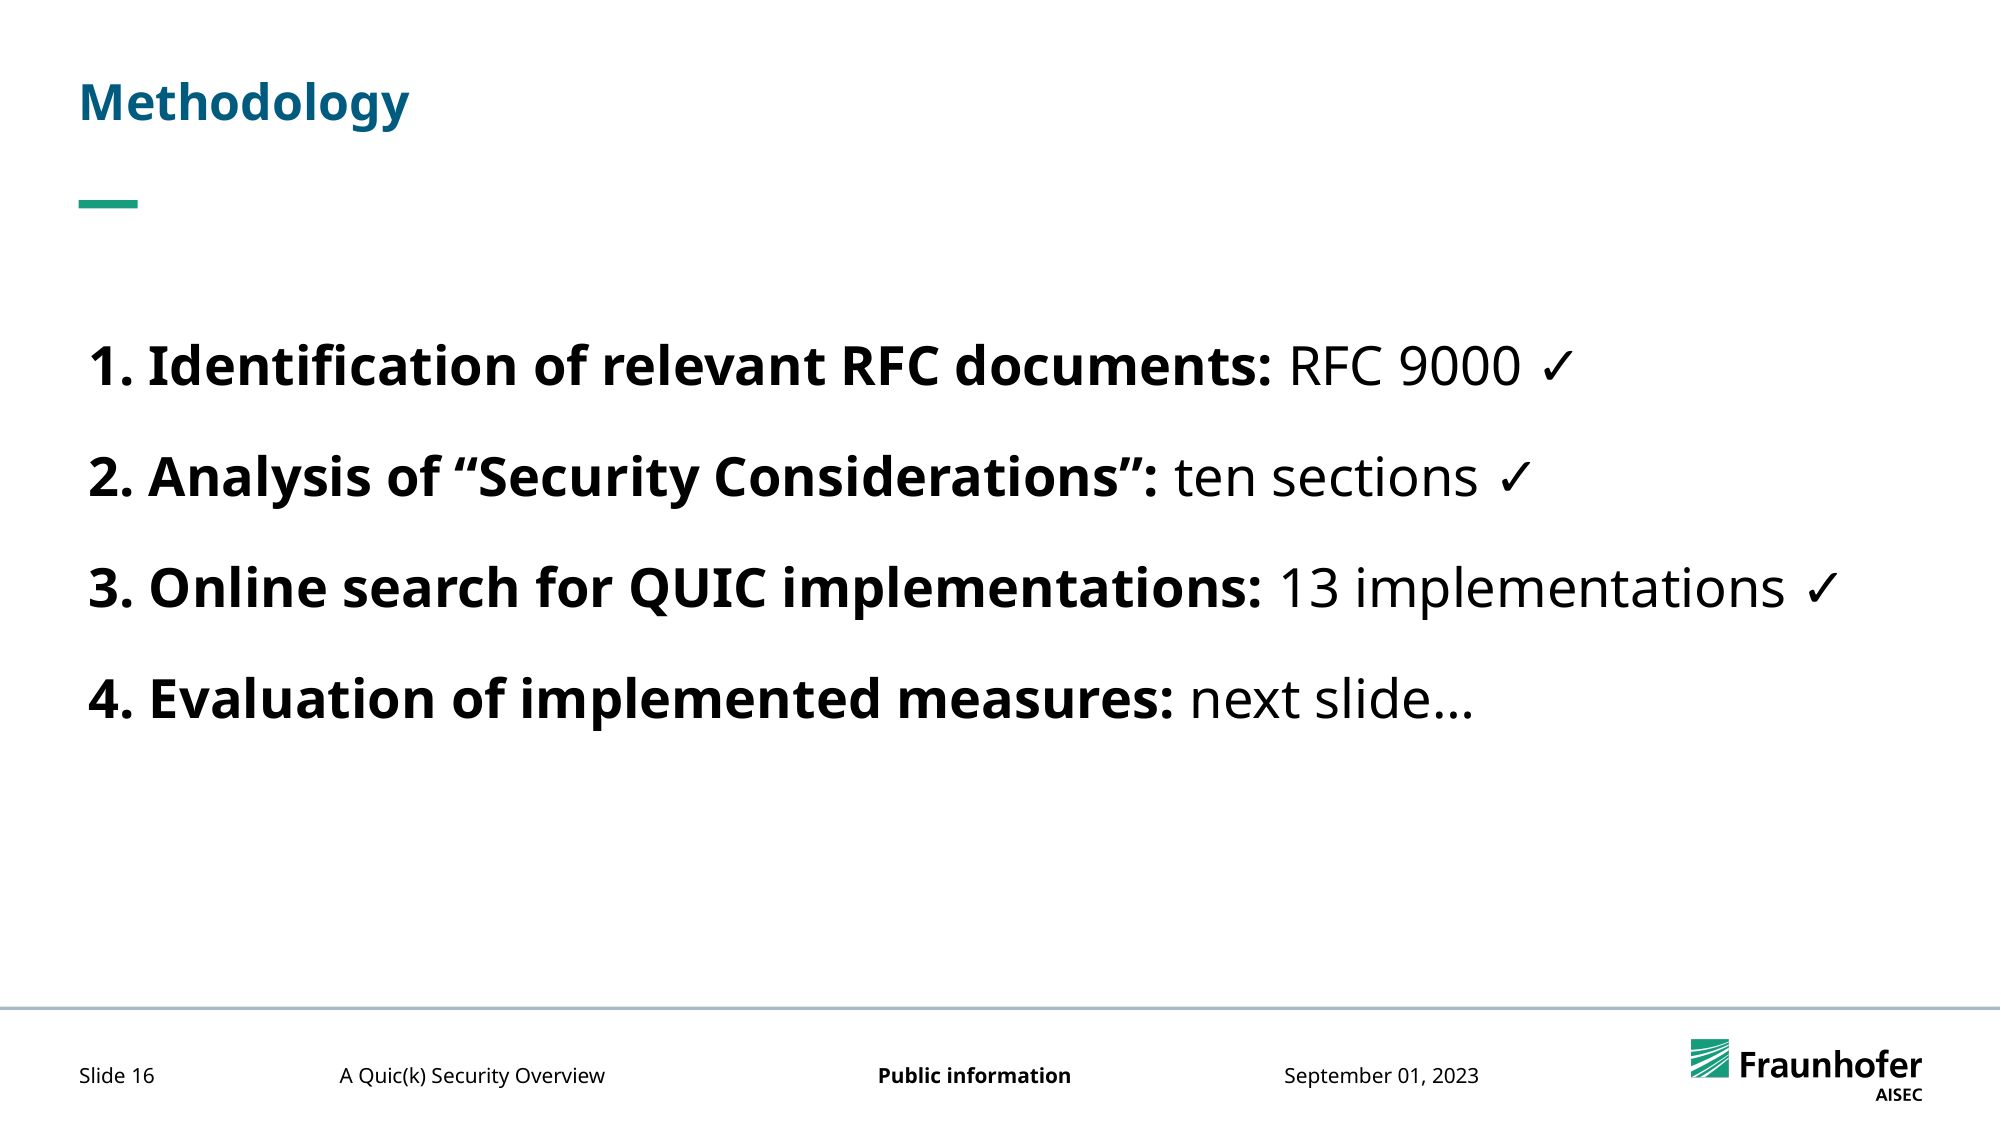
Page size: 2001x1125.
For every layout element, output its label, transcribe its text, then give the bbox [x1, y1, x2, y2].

list Identification of relevant RFC documents: RFC 9000 ✓ Analysis of “Security Considerations”: ten sections ✓ Online search for QUIC implementations: 13 implementations ✓ Evaluation of implemented measures: next slide… [88, 324, 1890, 945]
picture [1691, 1039, 1922, 1101]
title Methodology [78, 64, 1922, 128]
